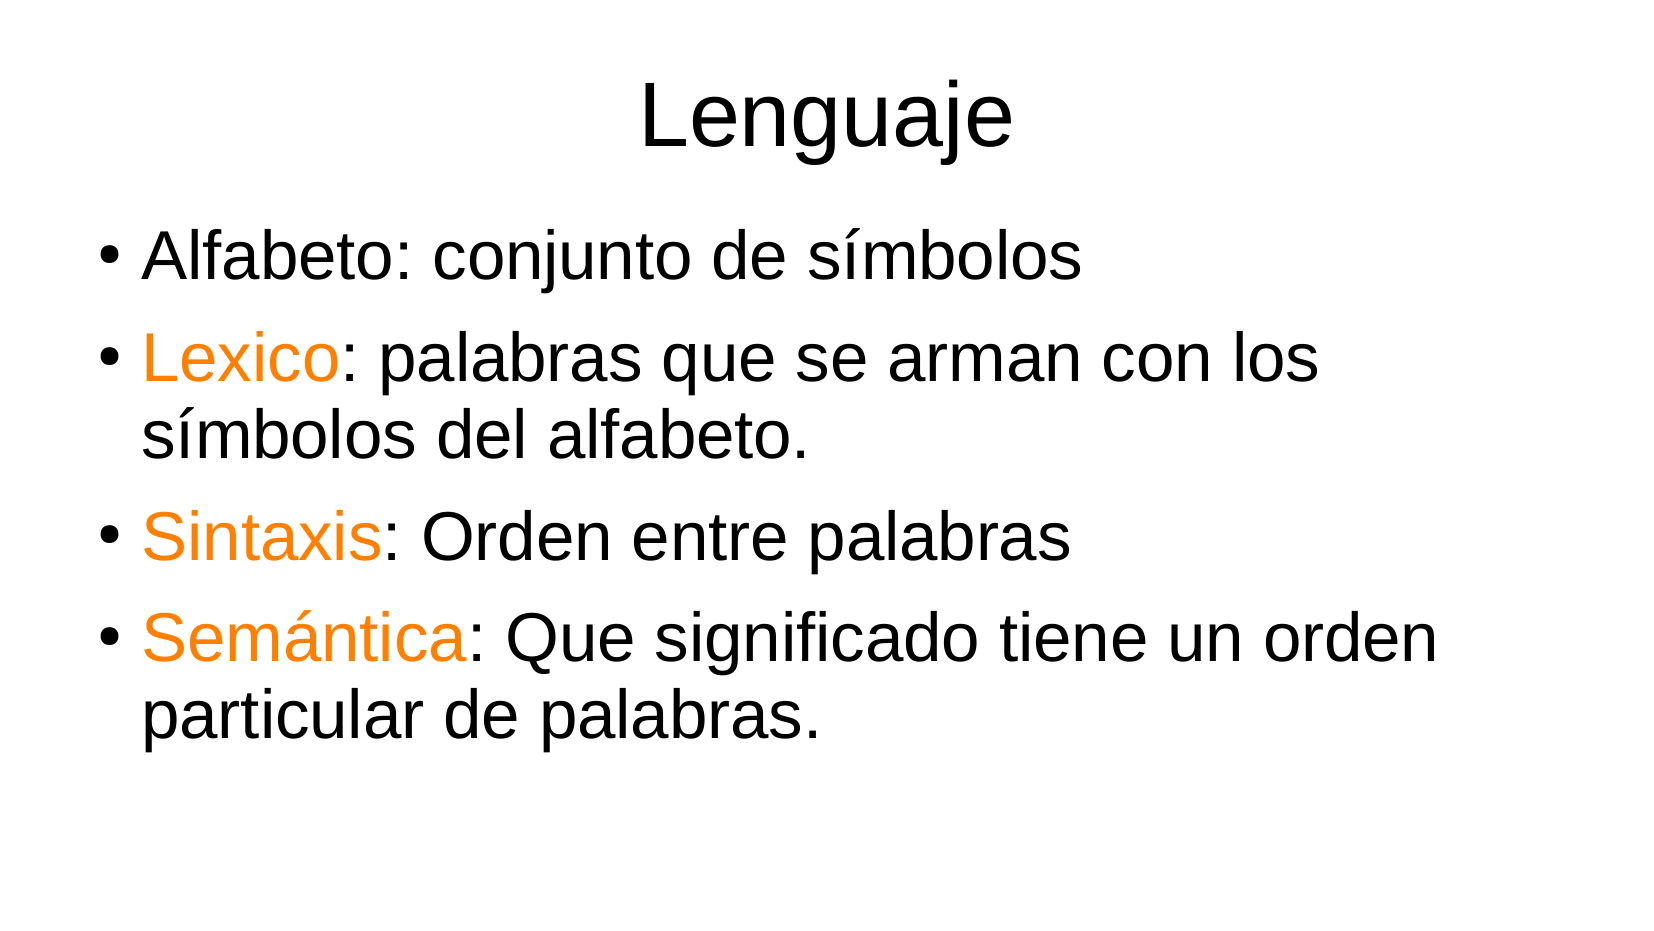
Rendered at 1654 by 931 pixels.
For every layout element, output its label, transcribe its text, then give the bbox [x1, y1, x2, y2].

list Alfabeto: conjunto de símbolos Lexico: palabras que se arman con los símbolos del alfabeto. Sintaxis: Orden entre palabras Semántica: Que significado tiene un orden particular de palabras. [82, 217, 1571, 758]
title Lenguaje [82, 37, 1571, 193]
